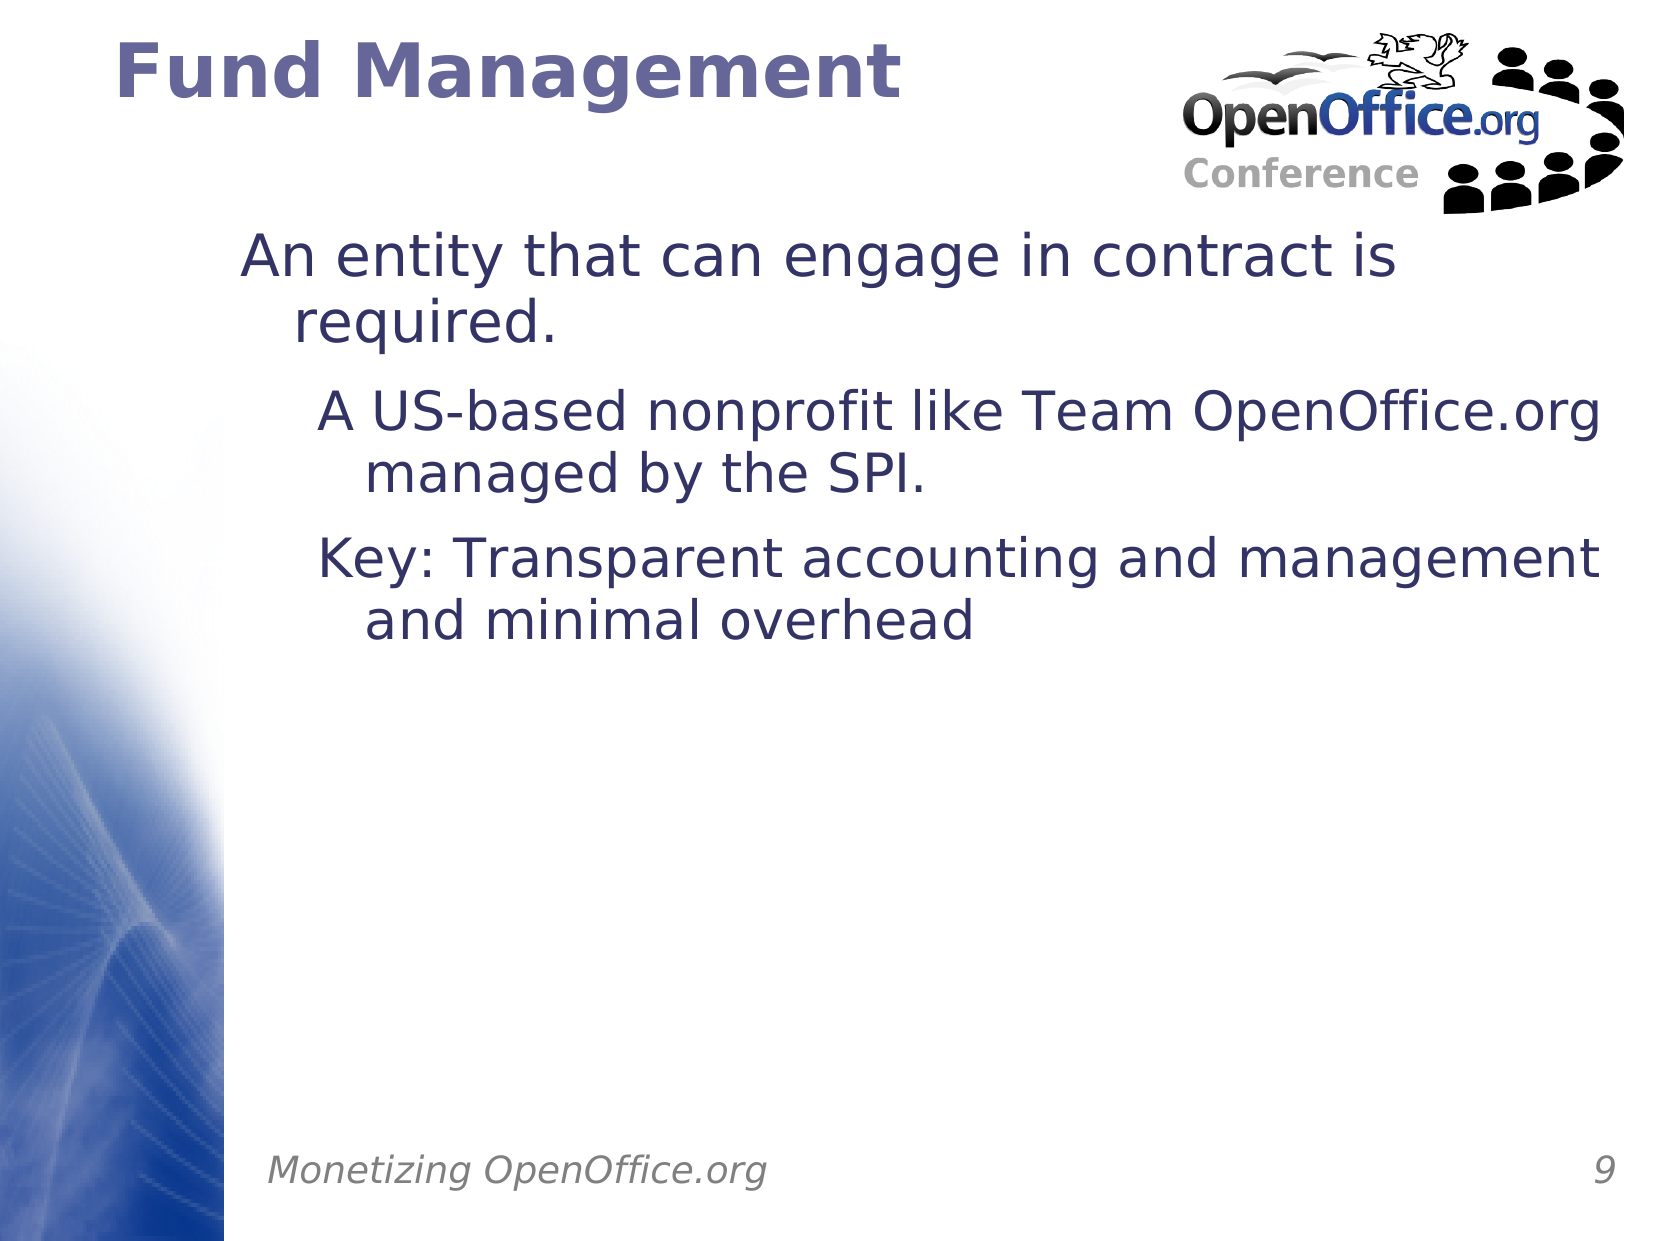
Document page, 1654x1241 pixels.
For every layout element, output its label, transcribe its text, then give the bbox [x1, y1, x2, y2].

picture [1183, 33, 1624, 214]
picture [0, 0, 224, 1241]
title Fund Management [24, 0, 986, 160]
list An entity that can engage in contract is required. A US-based nonprofit like Team OpenOffice.org managed by the SPI. Key: Transparent accounting and management and minimal overhead [223, 223, 1618, 1133]
